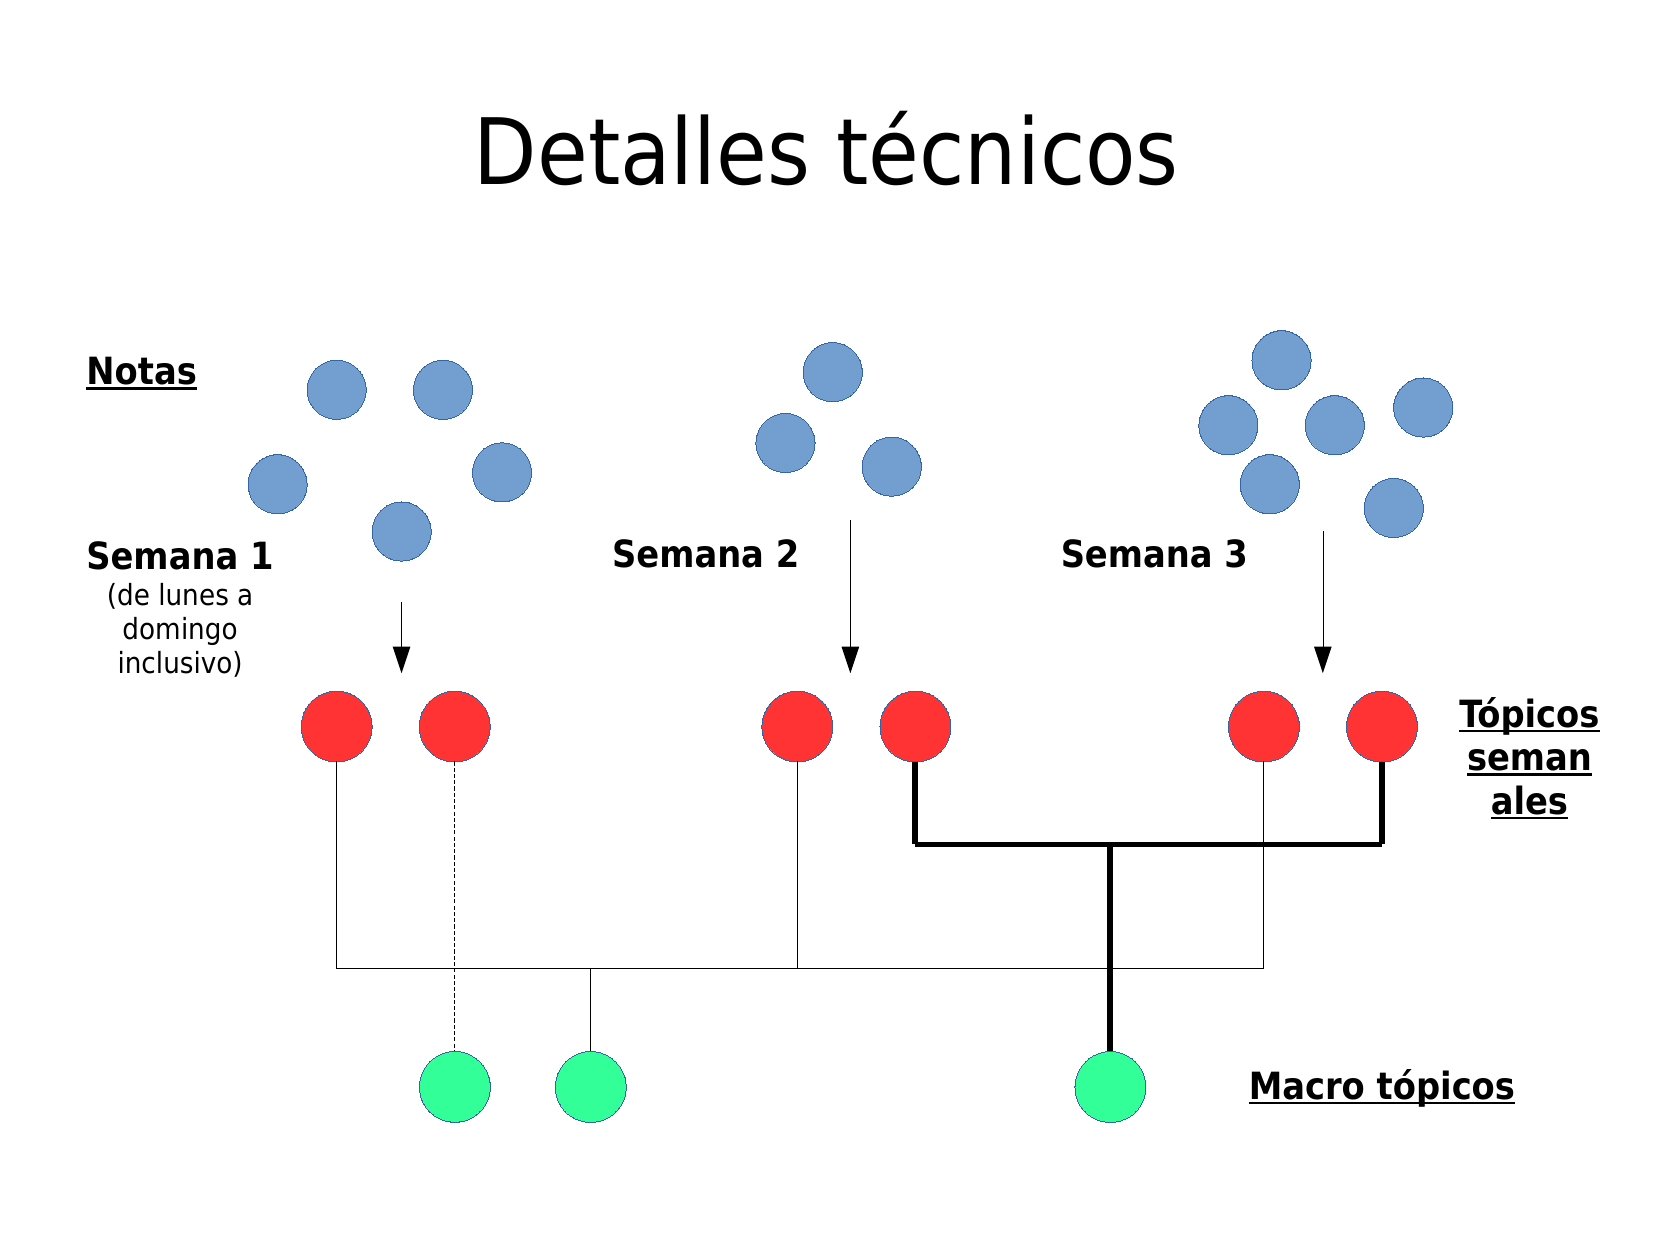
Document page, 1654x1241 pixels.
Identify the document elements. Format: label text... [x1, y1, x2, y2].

text_box [372, 501, 432, 562]
text_box [1240, 454, 1300, 514]
text_box [1198, 395, 1258, 455]
text_box [803, 342, 863, 402]
title Detalles técnicos [82, 49, 1571, 257]
text_box [301, 691, 373, 762]
text_box [1346, 691, 1418, 762]
text_box [1393, 377, 1453, 438]
text_box [555, 1051, 627, 1123]
text_box [419, 691, 491, 762]
text_box [761, 691, 833, 762]
text_box [419, 1051, 491, 1123]
text_box [307, 360, 367, 420]
text_box [755, 413, 816, 473]
text_box Macro tópicos [1175, 1057, 1589, 1117]
text_box Semana 3 [1045, 525, 1264, 619]
text_box [1074, 1051, 1146, 1123]
text_box Tópicos semanales [1440, 685, 1619, 833]
text_box [413, 360, 473, 420]
text_box [1305, 395, 1365, 455]
text_box [1251, 330, 1312, 390]
text_box [862, 437, 922, 497]
text_box [248, 454, 308, 514]
text_box [879, 691, 951, 762]
text_box [472, 442, 532, 502]
text_box Semana 2 [596, 525, 815, 619]
text_box Notas [53, 342, 231, 402]
text_box Semana 1 (de lunes a domingo inclusivo) [70, 527, 290, 689]
text_box [1364, 478, 1424, 538]
text_box [1228, 691, 1300, 762]
